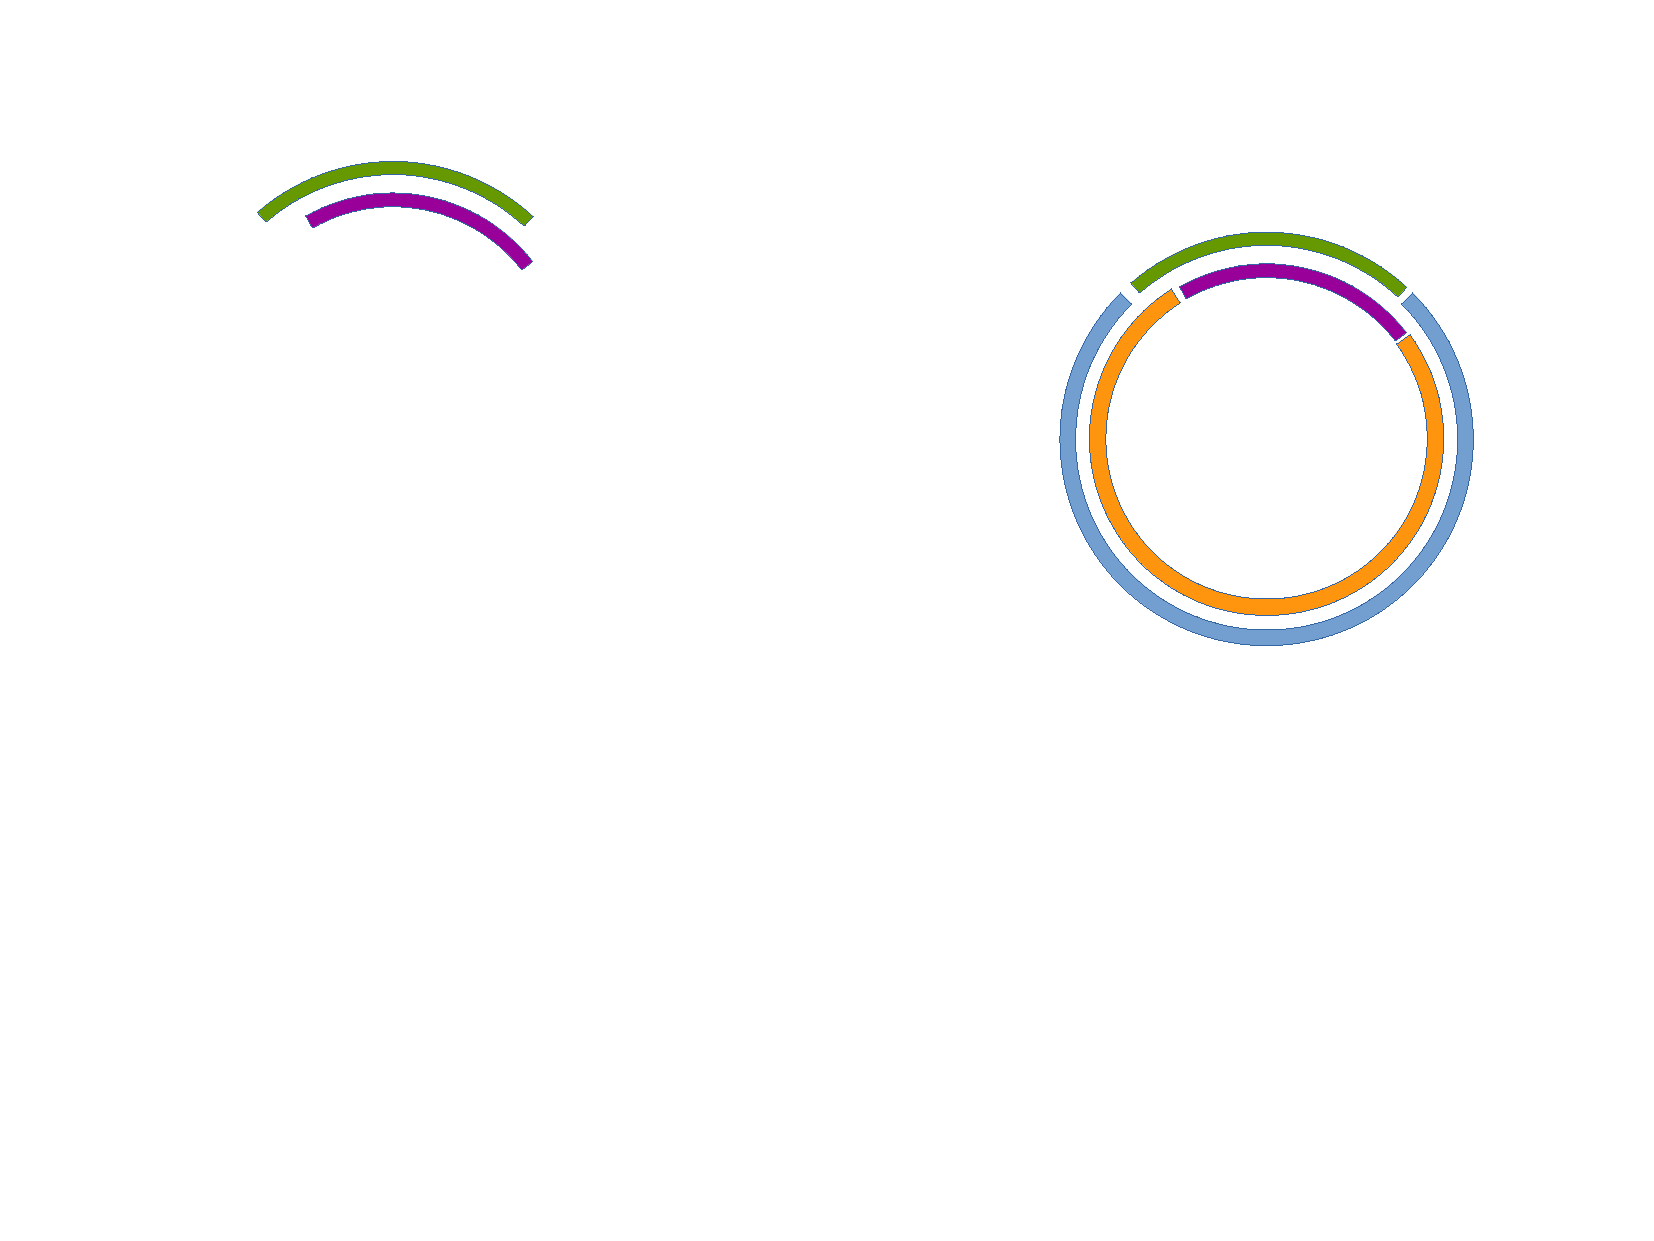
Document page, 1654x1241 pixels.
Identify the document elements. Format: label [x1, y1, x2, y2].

text_box [305, 192, 533, 270]
text_box [1059, 292, 1474, 646]
text_box [1089, 288, 1444, 616]
text_box [1130, 232, 1407, 297]
text_box [1179, 263, 1407, 341]
text_box [257, 161, 534, 226]
